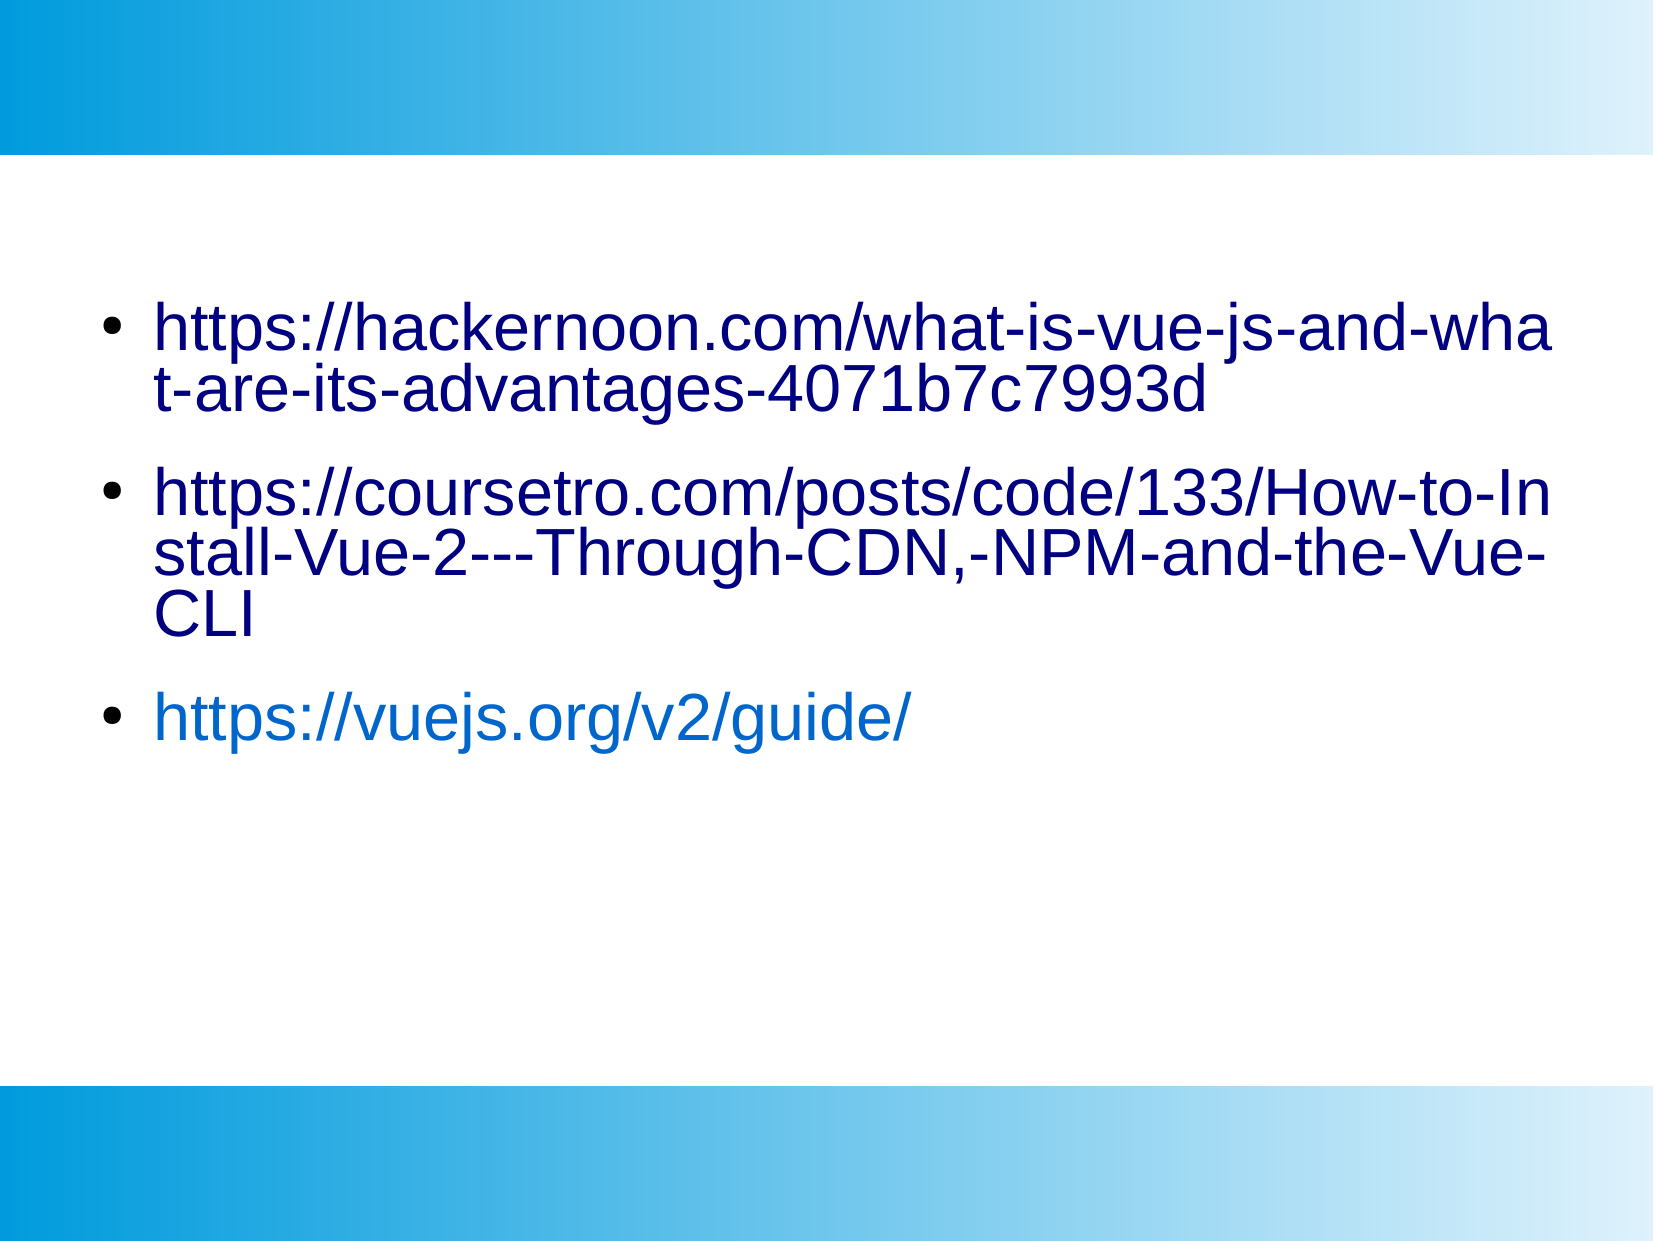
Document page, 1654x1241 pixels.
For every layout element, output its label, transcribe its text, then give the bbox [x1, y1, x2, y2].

list https://hackernoon.com/what-is-vue-js-and-what-are-its-advantages-4071b7c7993d https://coursetro.com/posts/code/133/How-to-Install-Vue-2---Through-CDN,-NPM-and-the-Vue-CLI https://vuejs.org/v2/guide/ [82, 290, 1571, 1010]
